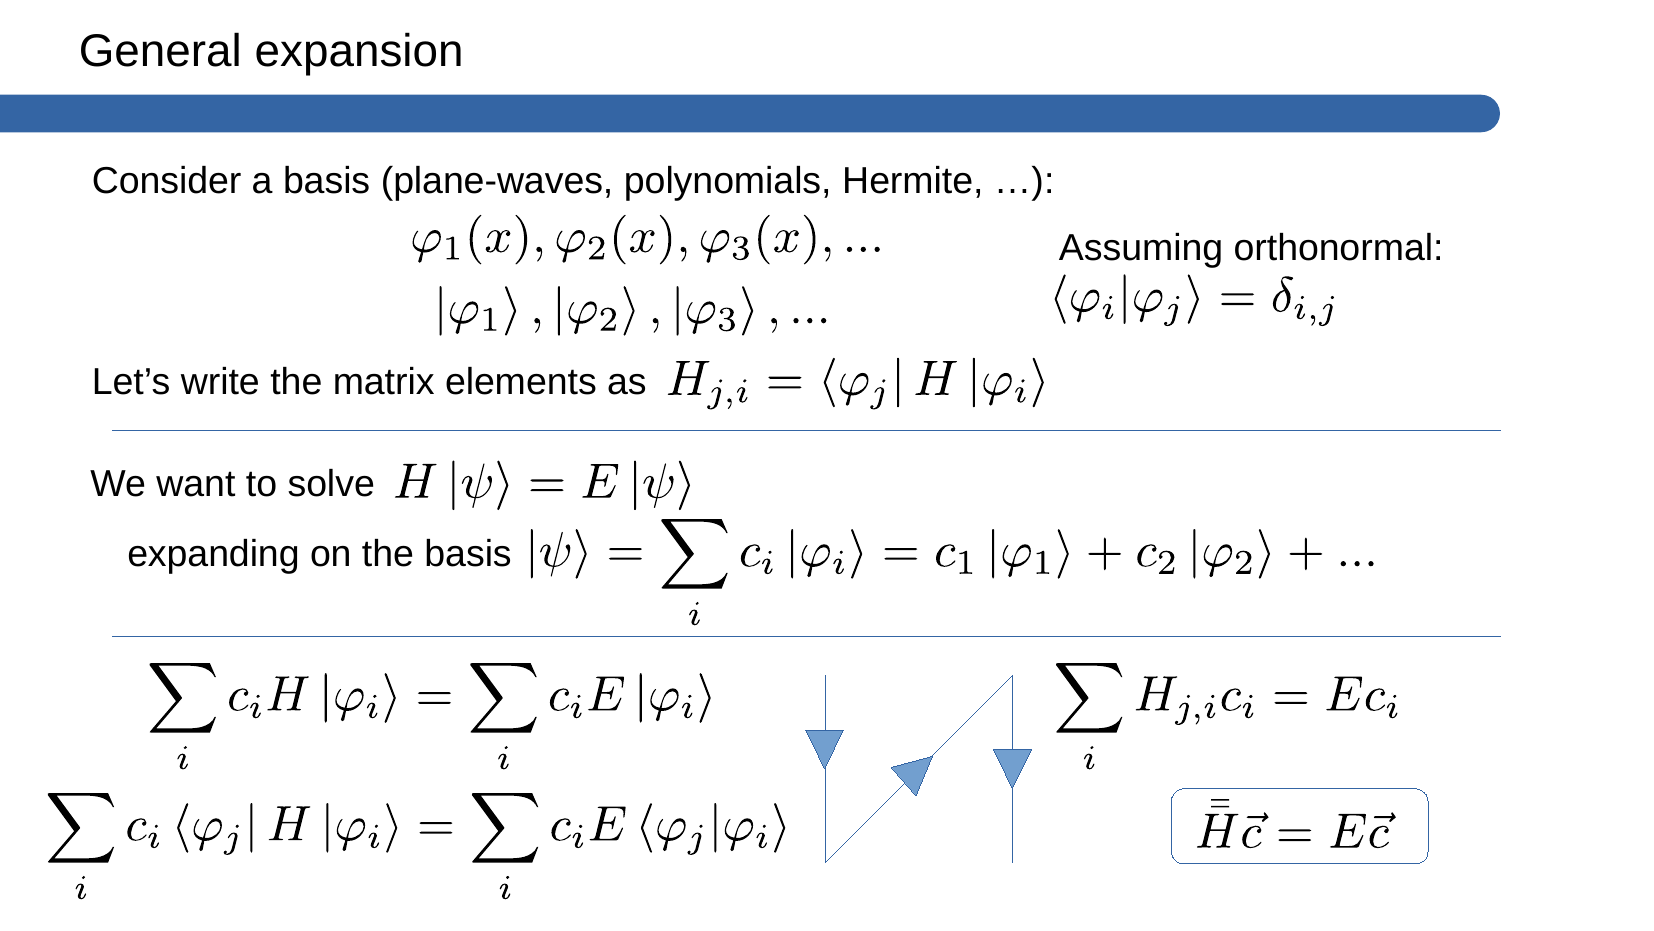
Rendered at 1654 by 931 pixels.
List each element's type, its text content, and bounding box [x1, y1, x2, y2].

text_box Consider a basis (plane-waves, polynomials, Hermite, …): [77, 152, 1070, 209]
text_box expanding on the basis [112, 525, 527, 582]
text_box [527, 519, 1374, 626]
text_box [47, 793, 786, 900]
text_box [993, 749, 1032, 789]
text_box [1051, 276, 1335, 327]
text_box [149, 663, 711, 770]
text_box [891, 756, 933, 796]
text_box [436, 286, 827, 336]
text_box [805, 730, 844, 769]
title General expansion [78, 25, 1568, 77]
text_box [394, 460, 691, 511]
text_box [1055, 663, 1398, 770]
text_box [1196, 799, 1396, 849]
text_box [412, 214, 880, 265]
text_box Assuming orthonormal: [1044, 219, 1459, 276]
text_box Let’s write the matrix elements as [77, 352, 663, 410]
text_box [667, 357, 1044, 410]
text_box We want to solve [75, 455, 390, 512]
